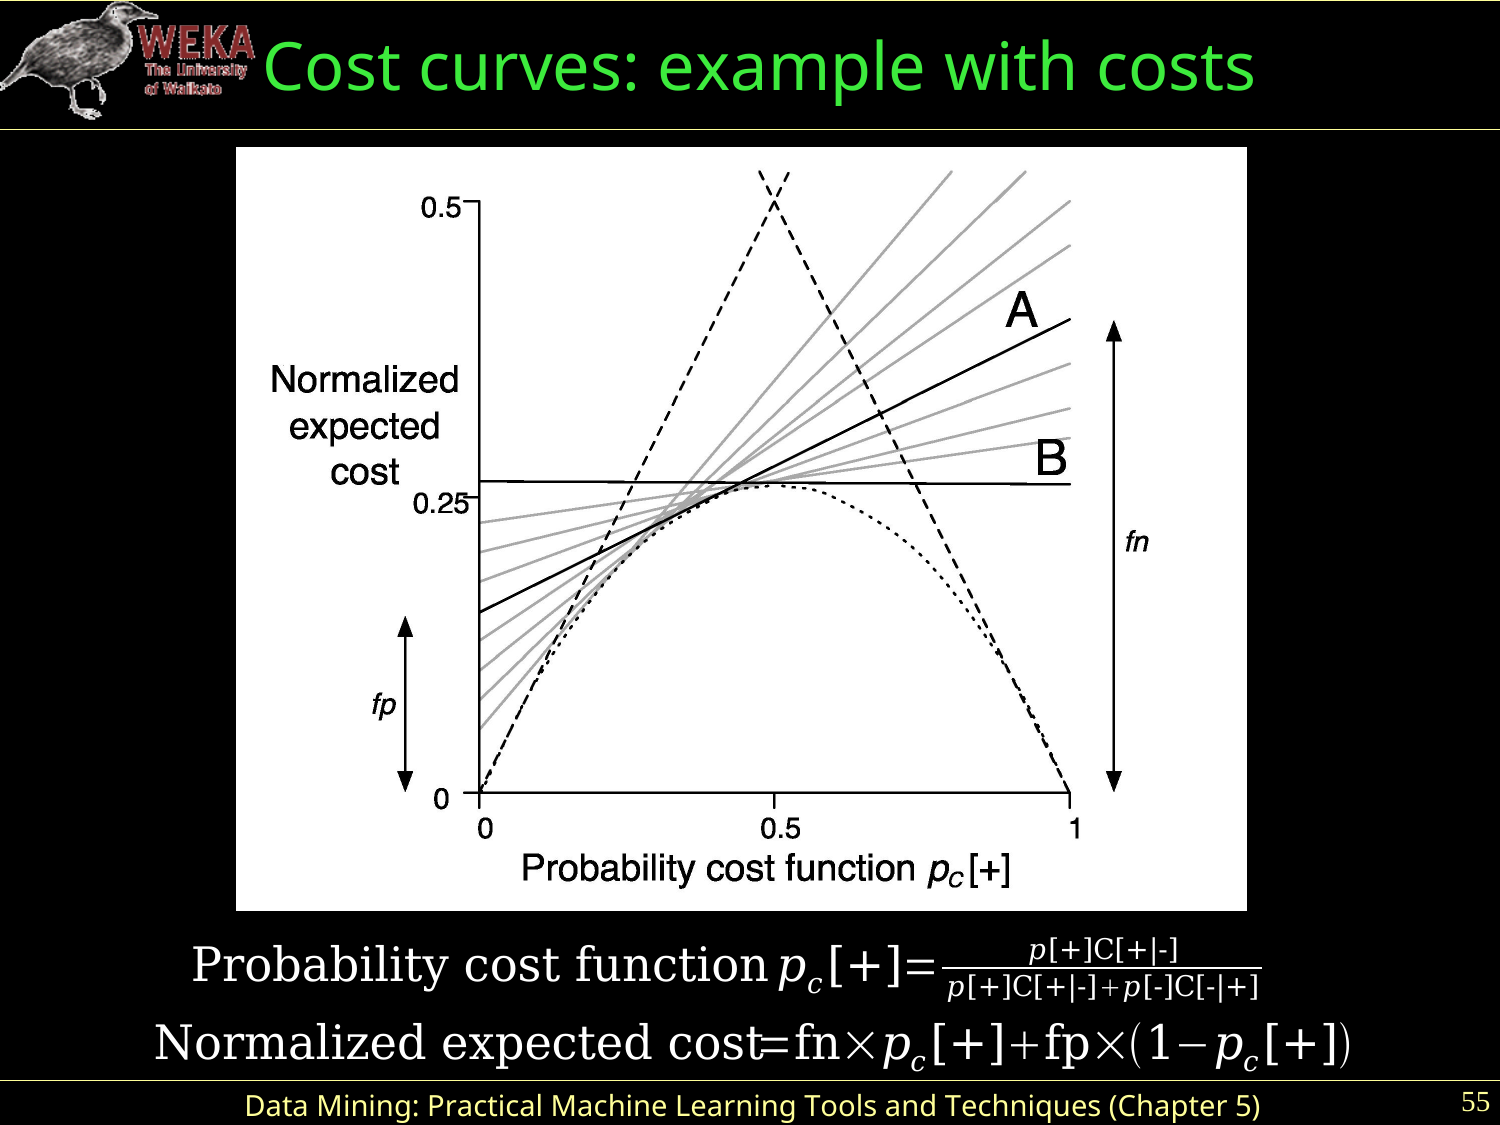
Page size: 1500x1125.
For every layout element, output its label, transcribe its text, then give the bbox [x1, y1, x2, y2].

picture [236, 147, 1247, 911]
chart [184, 932, 1270, 1004]
chart [147, 1014, 1360, 1078]
title Cost curves: example with costs [353, 0, 1429, 159]
picture [0, 1, 266, 129]
